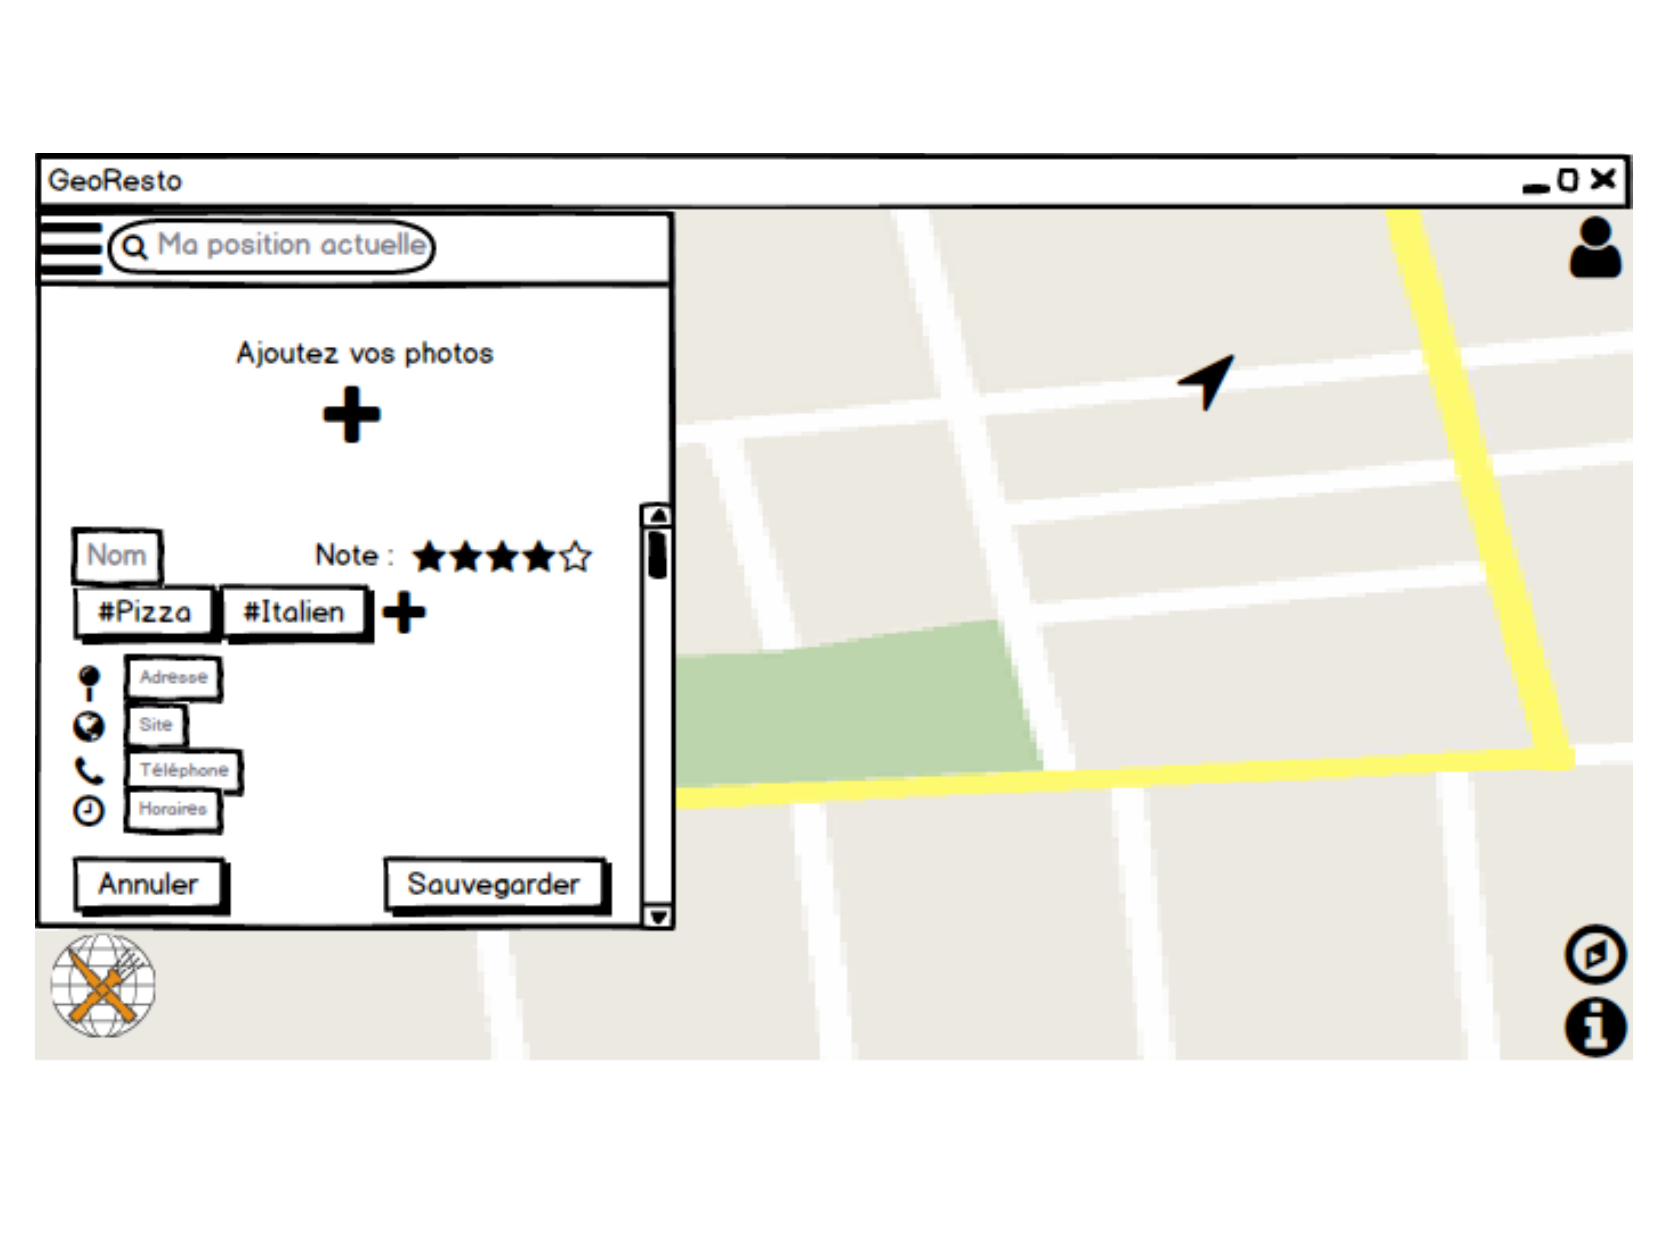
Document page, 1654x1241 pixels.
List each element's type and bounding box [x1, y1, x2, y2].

picture [35, 153, 1633, 1063]
